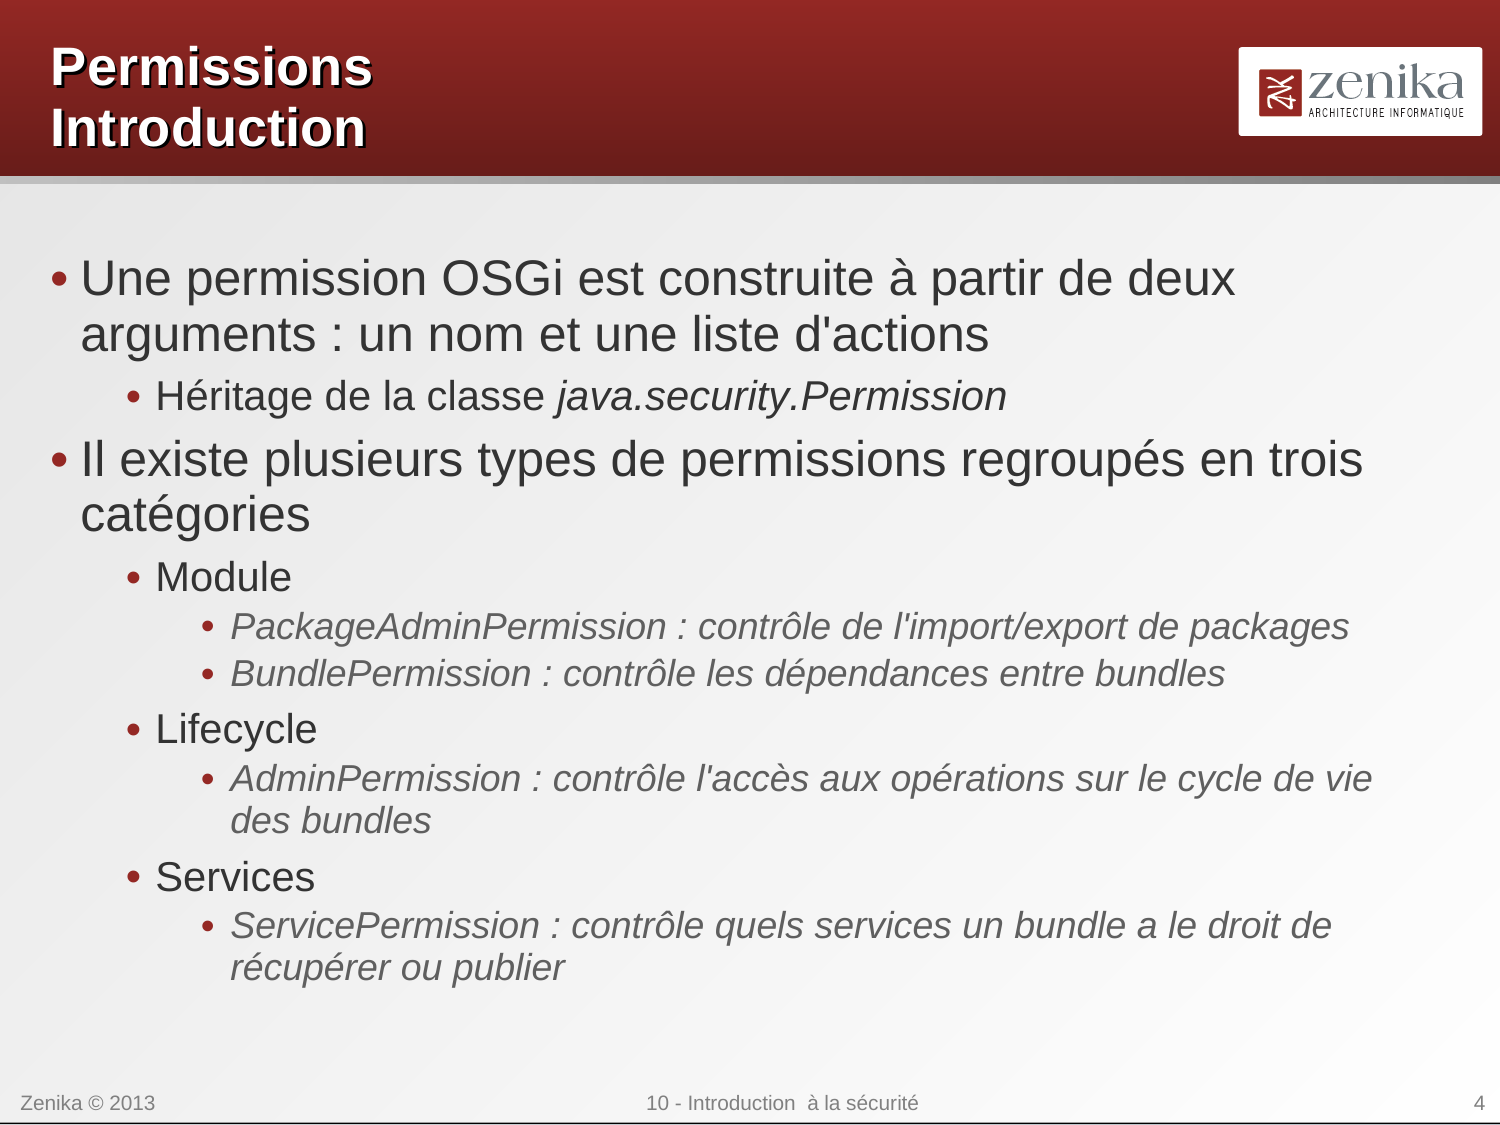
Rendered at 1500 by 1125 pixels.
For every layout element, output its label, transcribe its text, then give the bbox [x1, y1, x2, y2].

list Une permission OSGi est construite à partir de deux arguments : un nom et une liste d'actions Héritage de la classe java.security.Permission Il existe plusieurs types de permissions regroupés en trois catégories Module PackageAdminPermission : contrôle de l'import/export de packages BundlePermission : contrôle les dépendances entre bundles Lifecycle AdminPermission : contrôle l'accès aux opérations sur le cycle de vie des bundles Services ServicePermission : contrôle quels services un bundle a le droit de récupérer ou publier [50, 249, 1435, 1064]
title Permissions Introduction [50, 22, 1206, 172]
picture [1257, 58, 1464, 125]
